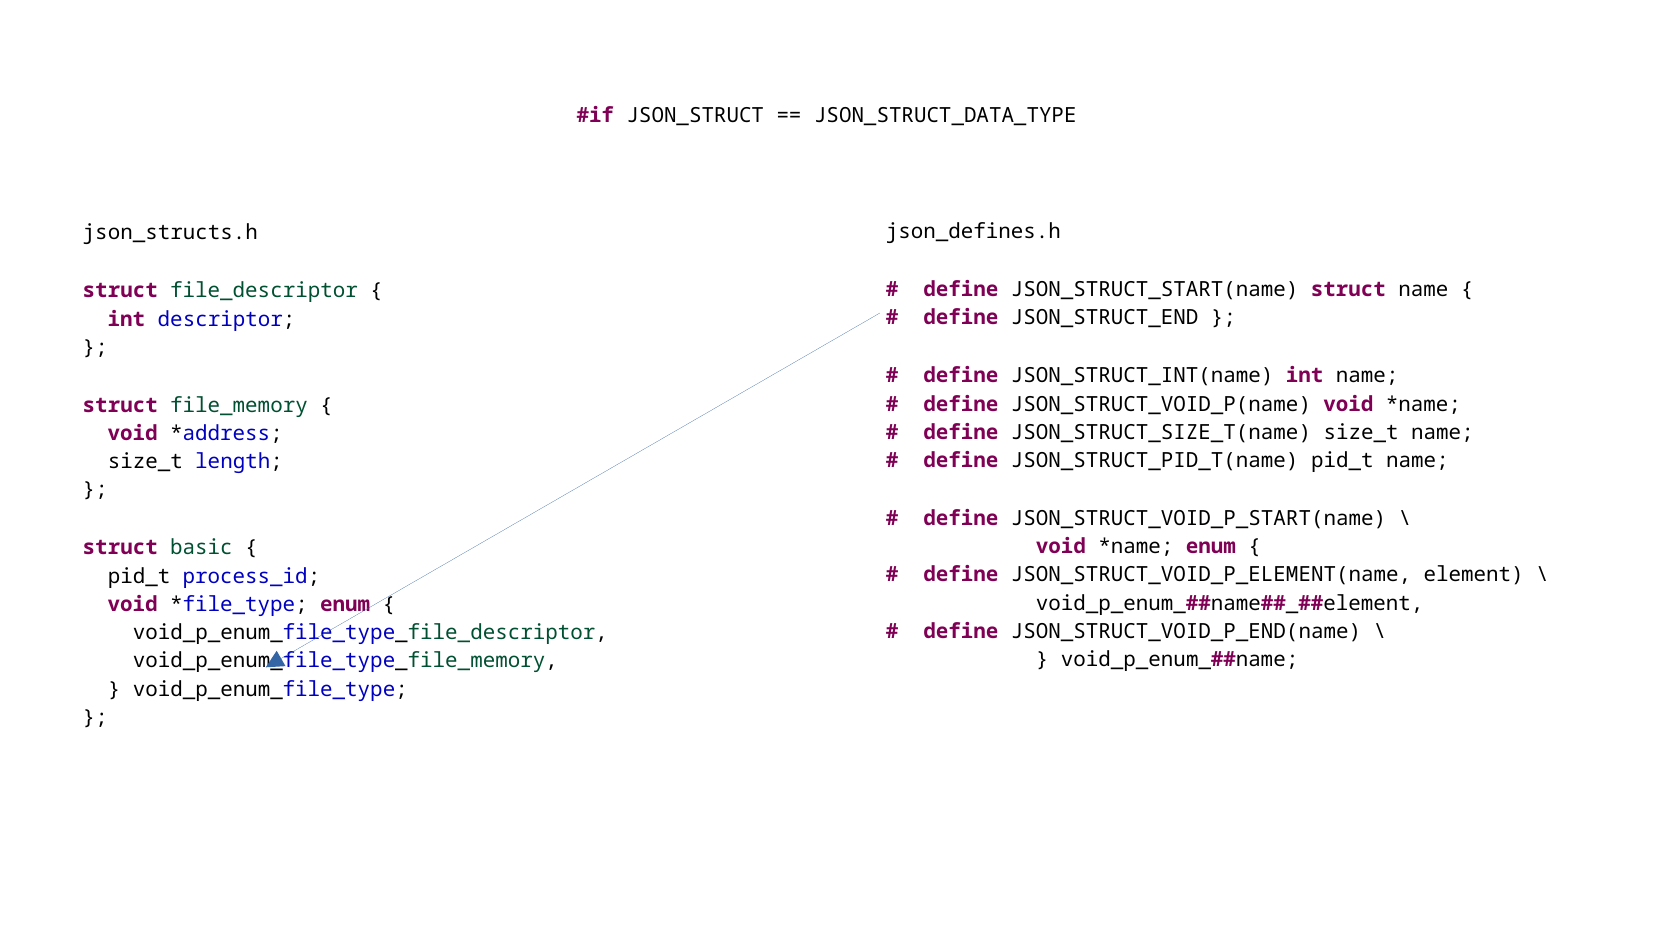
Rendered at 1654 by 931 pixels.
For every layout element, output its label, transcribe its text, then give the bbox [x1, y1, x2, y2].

list json_structs.h struct file_descriptor { int descriptor; }; struct file_memory { void *address; size_t length; }; struct basic { pid_t process_id; void *file_type; enum { void_p_enum_file_type_file_descriptor, void_p_enum_file_type_file_memory, } void_p_enum_file_type; }; [82, 217, 827, 758]
list json_defines.h # define JSON_STRUCT_START(name) struct name { # define JSON_STRUCT_END }; # define JSON_STRUCT_INT(name) int name; # define JSON_STRUCT_VOID_P(name) void *name; # define JSON_STRUCT_SIZE_T(name) size_t name; # define JSON_STRUCT_PID_T(name) pid_t name; # define JSON_STRUCT_VOID_P_START(name) \ void *name; enum { # define JSON_STRUCT_VOID_P_ELEMENT(name, element) \ void_p_enum_##name##_##element, # define JSON_STRUCT_VOID_P_END(name) \ } void_p_enum_##name; [885, 216, 1571, 756]
title #if JSON_STRUCT == JSON_STRUCT_DATA_TYPE [82, 37, 1571, 193]
